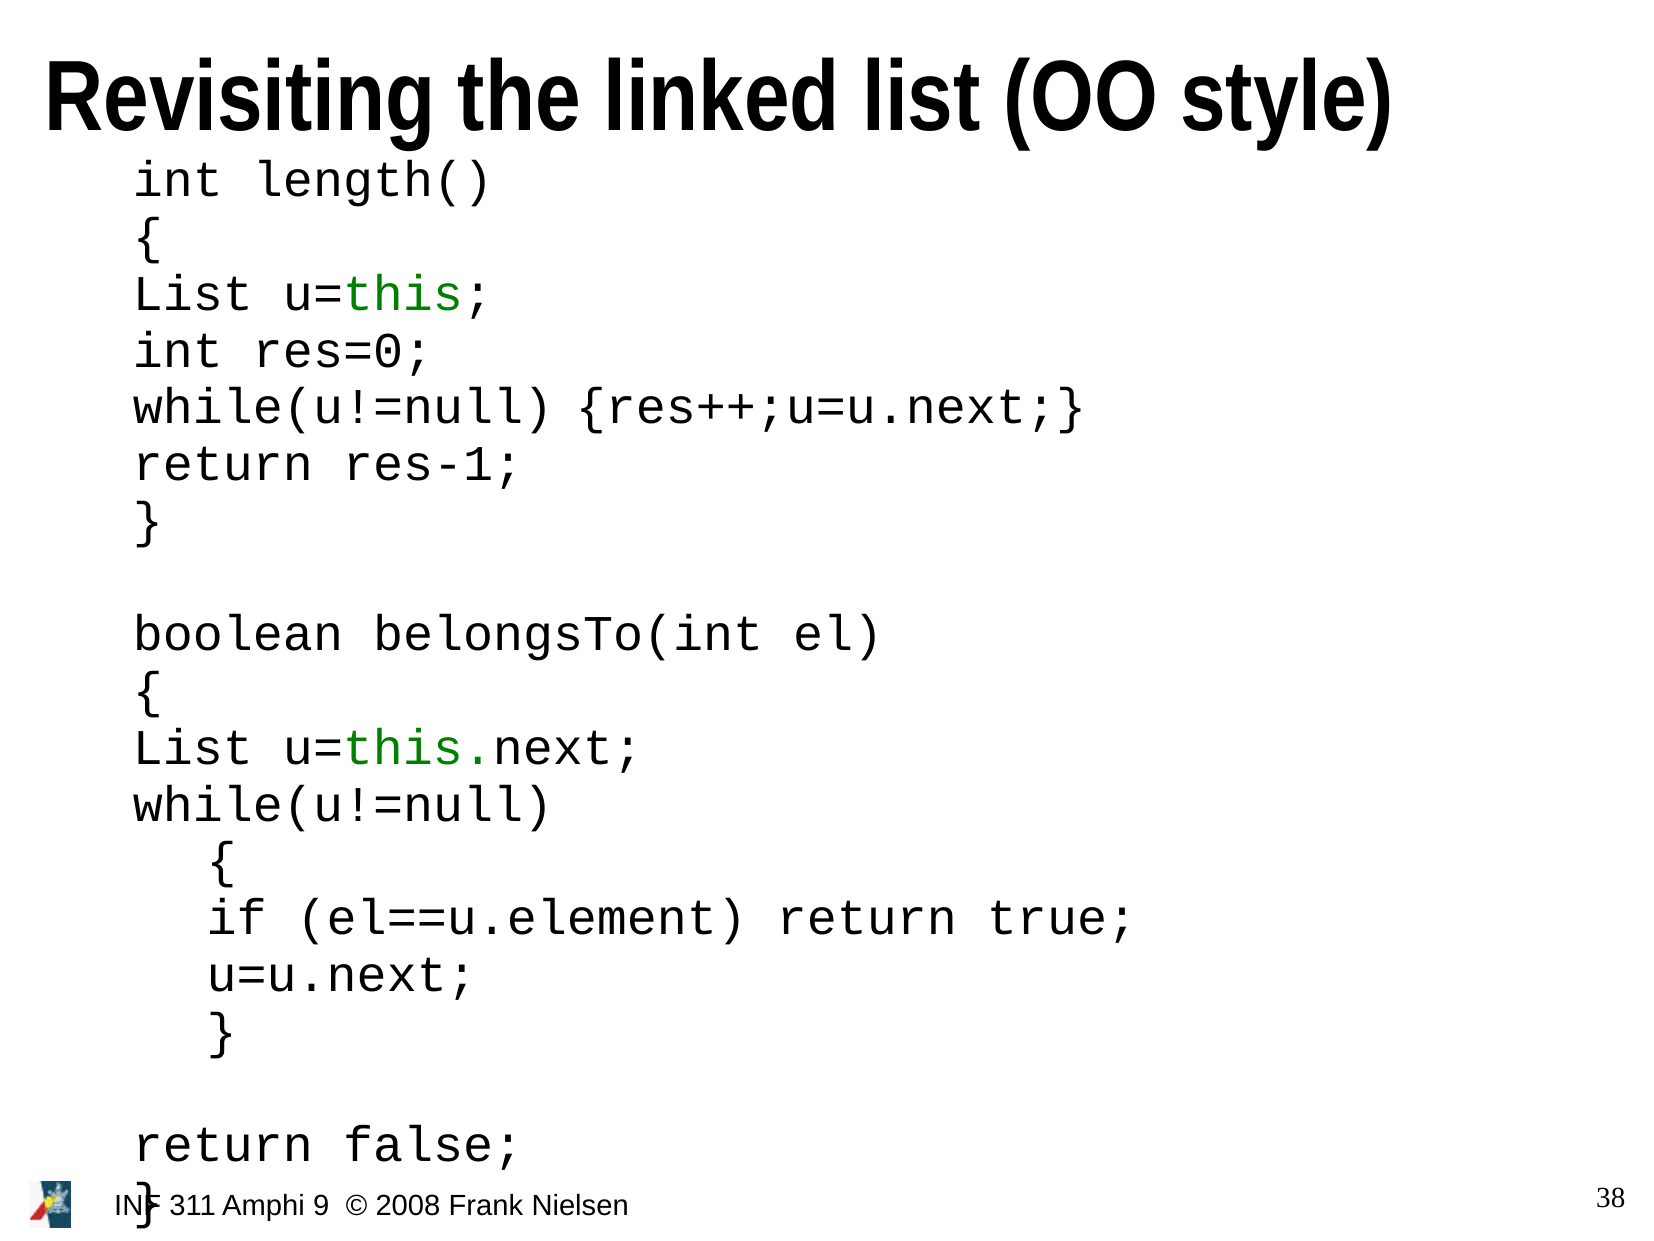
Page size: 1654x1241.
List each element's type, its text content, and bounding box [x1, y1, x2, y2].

text_box Revisiting the linked list (OO style) [29, 29, 1411, 159]
picture [29, 1181, 71, 1228]
text_box int length() { List u=this; int res=0; while(u!=null) {res++;u=u.next;} return res-1; } boolean belongsTo(int el) { List u=this.next; while(u!=null) { if (el==u.element) return true; u=u.next; } return false; } [118, 159, 1152, 1184]
